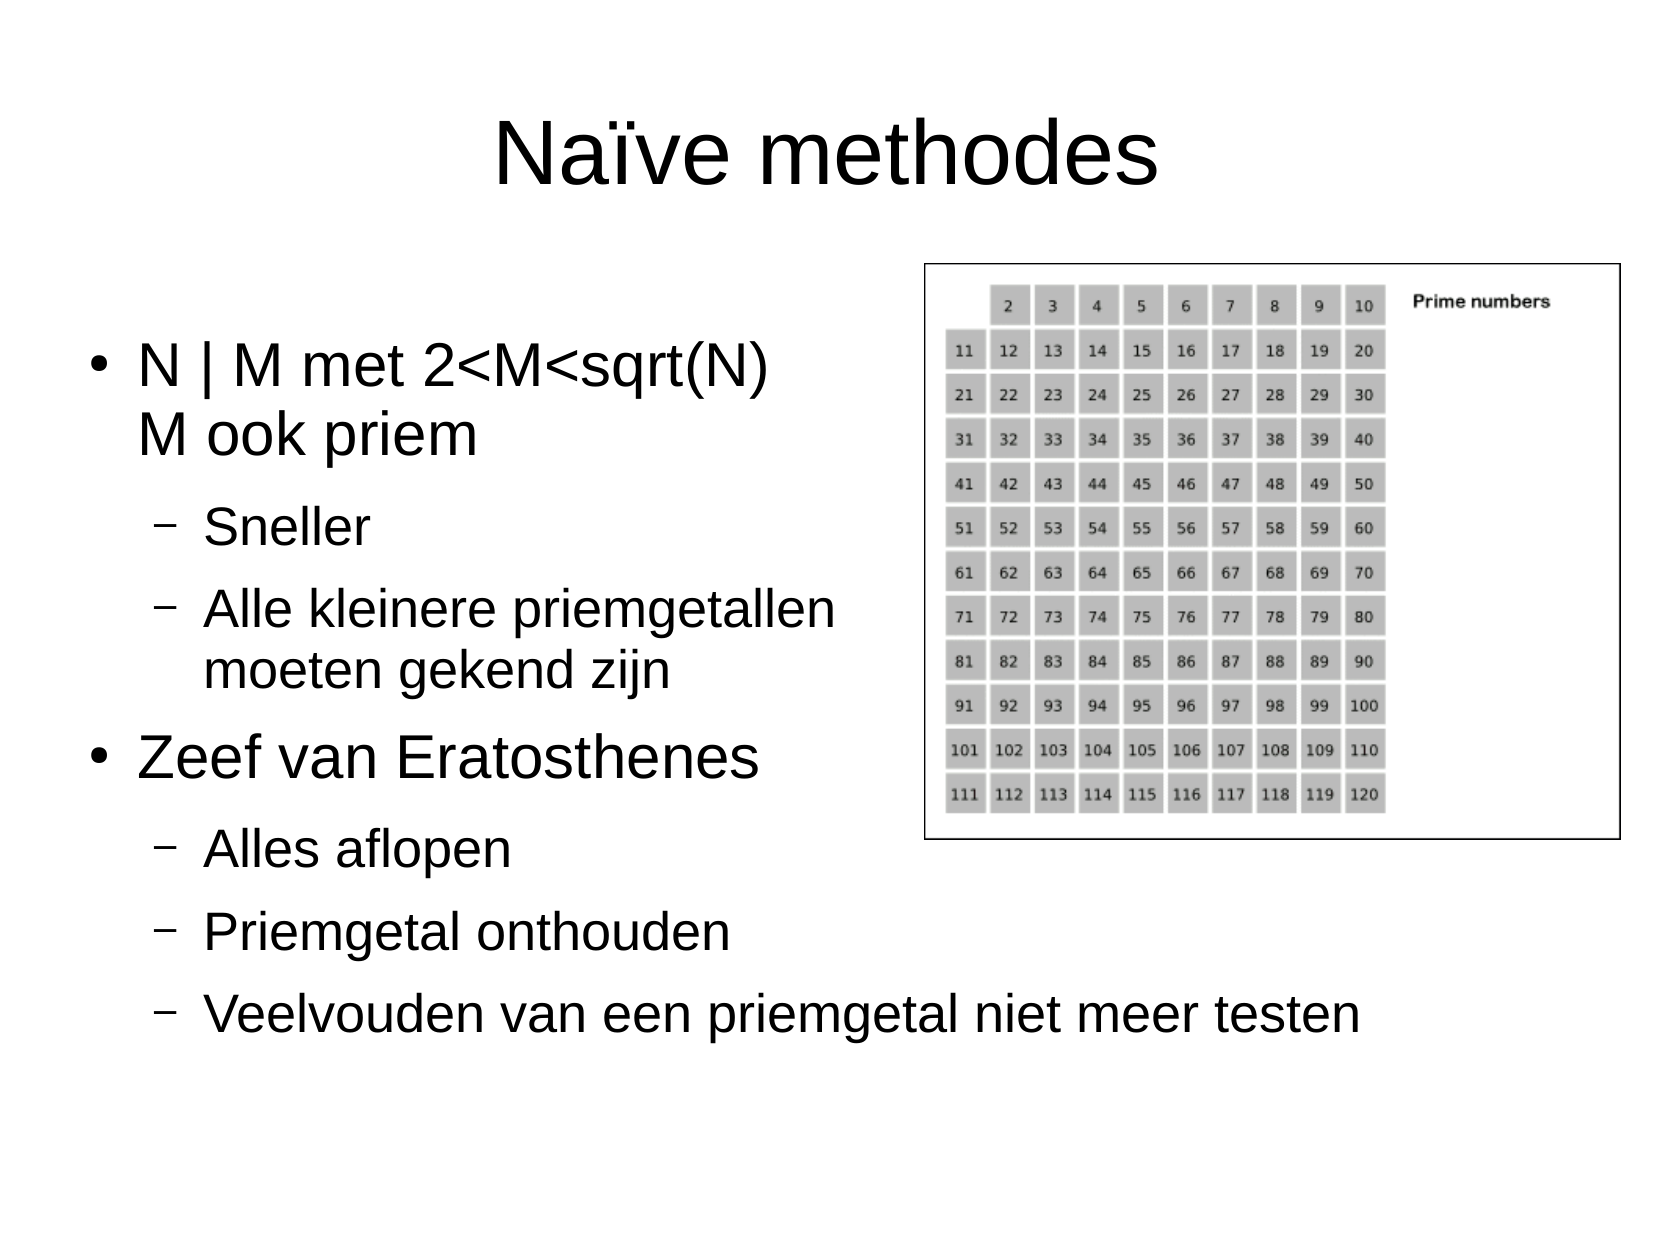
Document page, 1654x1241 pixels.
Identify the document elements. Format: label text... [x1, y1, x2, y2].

title Naïve methodes [82, 49, 1571, 257]
picture [924, 263, 1621, 841]
list N | M met 2<M<sqrt(N) M ook priem Sneller Alle kleinere priemgetallen moeten gekend zijn Zeef van Eratosthenes Alles aflopen Priemgetal onthouden Veelvouden van een priemgetal niet meer testen [71, 330, 1561, 1050]
